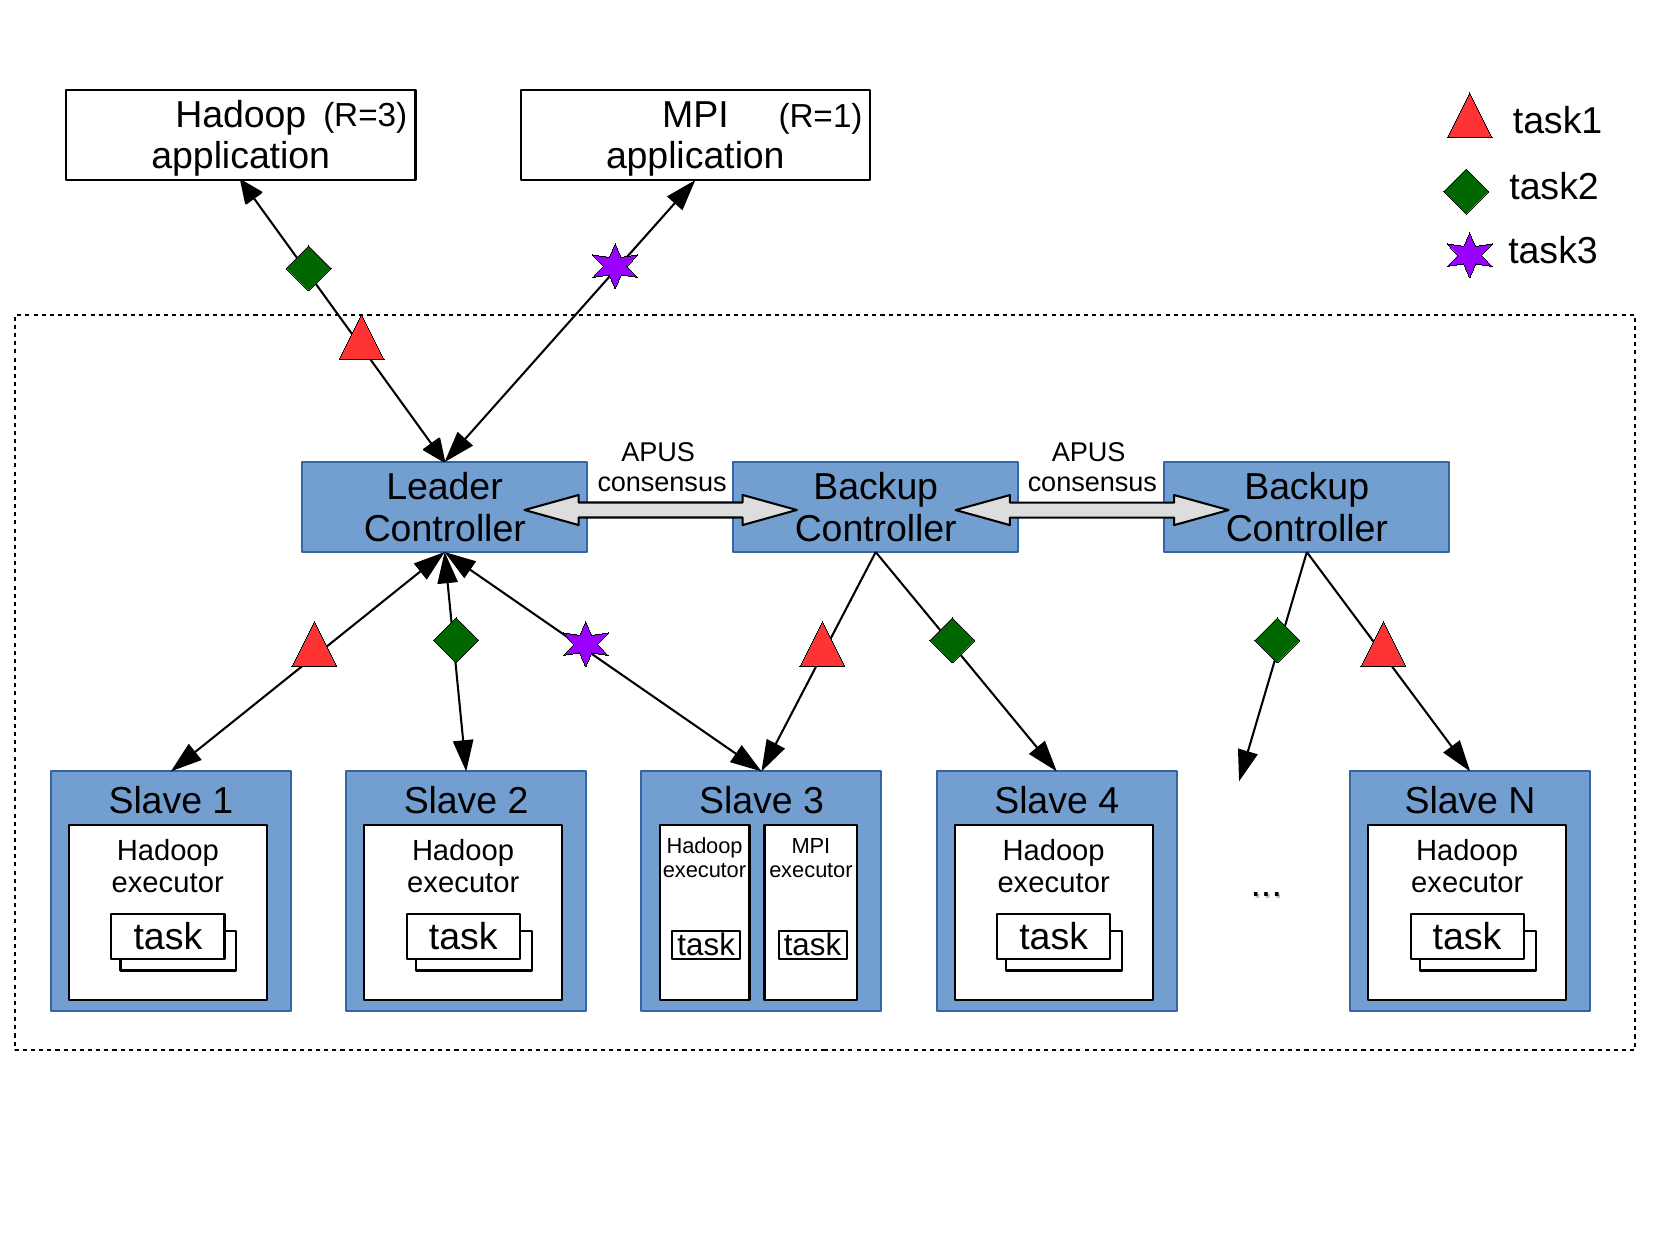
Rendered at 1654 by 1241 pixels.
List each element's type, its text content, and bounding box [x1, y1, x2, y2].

text_box Hadoop application [65, 90, 416, 181]
text_box task3 [1493, 222, 1614, 280]
text_box [1447, 232, 1493, 278]
text_box [15, 314, 1636, 1051]
text_box [286, 245, 332, 291]
text_box MPI application [520, 90, 871, 181]
text_box APUS consensus [1011, 429, 1174, 505]
text_box task2 [1494, 157, 1615, 215]
text_box [1443, 169, 1489, 215]
text_box (R=1) [763, 90, 884, 143]
text_box task1 [1498, 92, 1621, 150]
text_box (R=3) [308, 88, 434, 141]
text_box task [672, 931, 741, 959]
text_box [1447, 92, 1493, 138]
text_box [592, 243, 638, 289]
